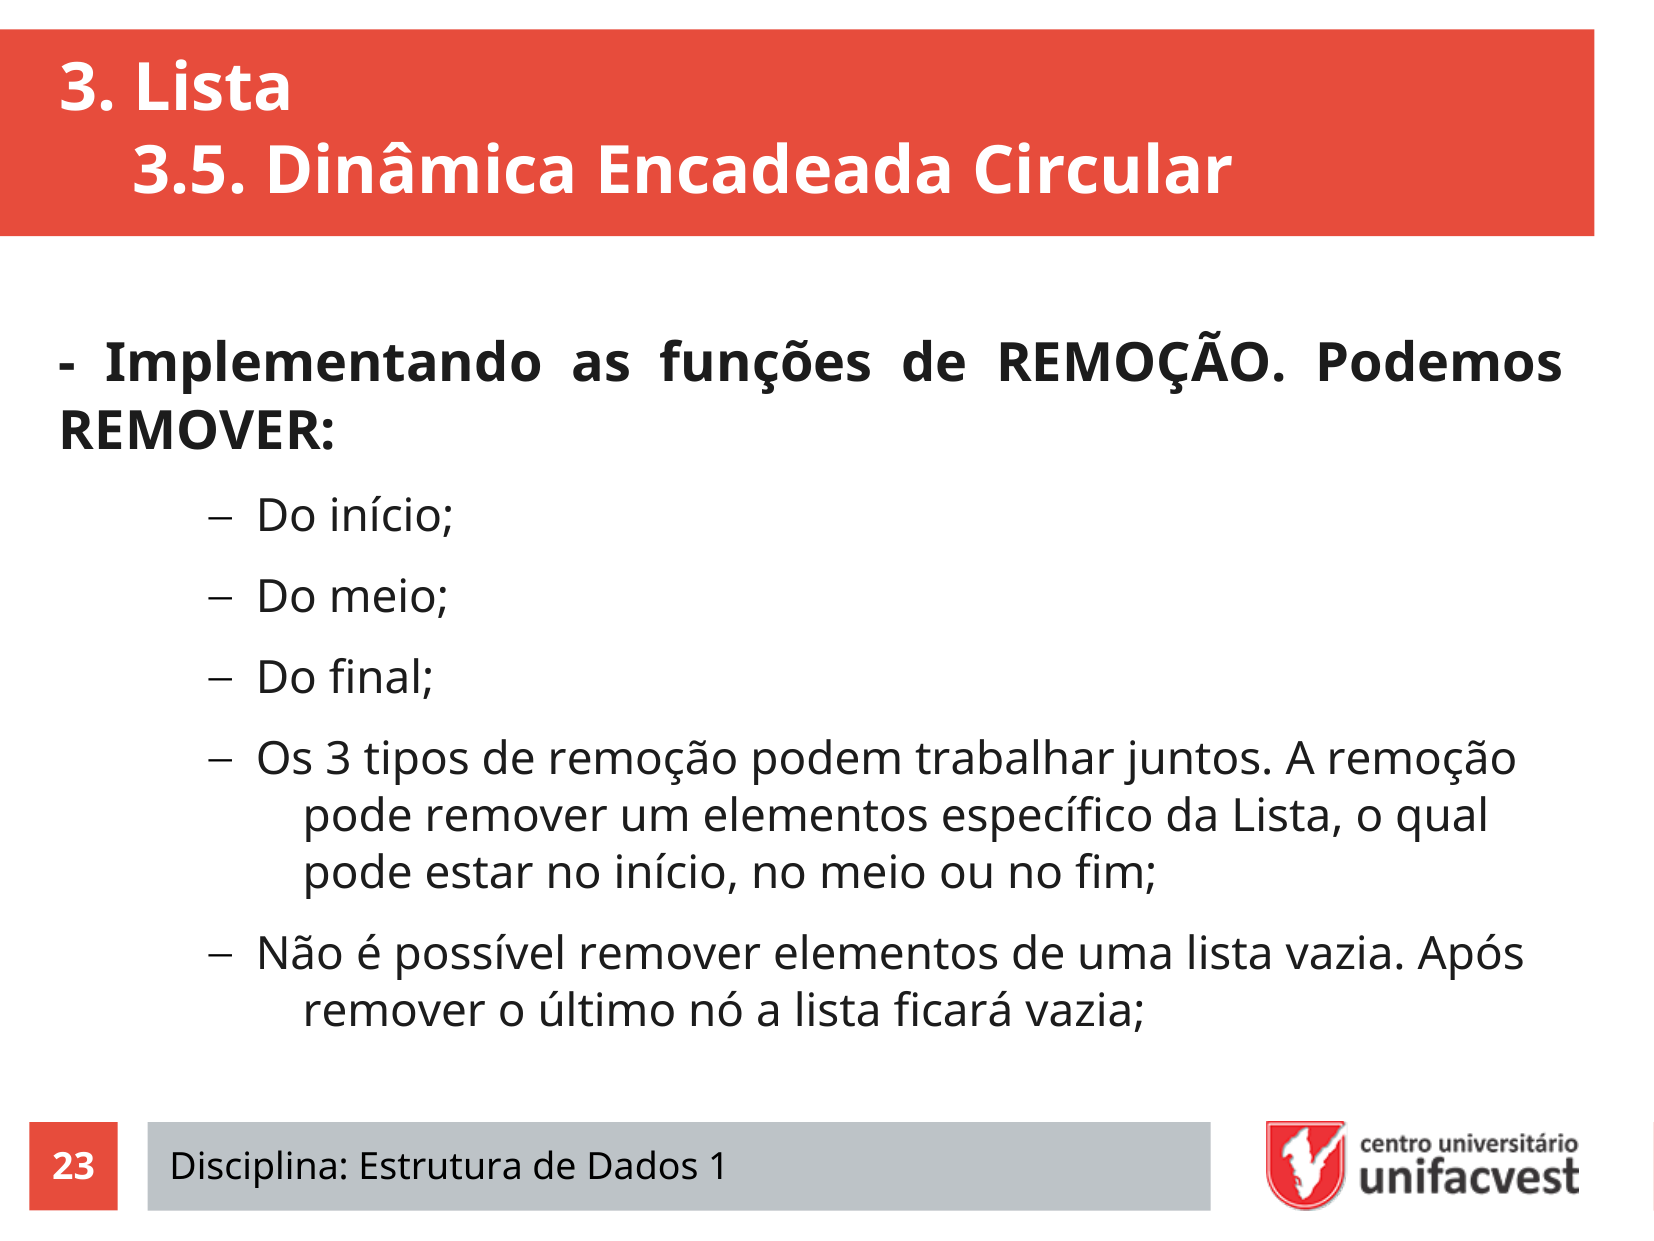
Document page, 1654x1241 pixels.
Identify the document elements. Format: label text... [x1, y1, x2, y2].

text_box [1238, 1120, 1654, 1212]
picture [1266, 1121, 1579, 1211]
title 3. Lista 3.5. Dinâmica Encadeada Circular [59, 59, 1595, 207]
list - Implementando as funções de REMOÇÃO. Podemos REMOVER: Do início; Do meio; Do final; Os 3 tipos de remoção podem trabalhar juntos. A remoção pode remover um elementos específico da Lista, o qual pode estar no início, no meio ou no fim; Não é possível remover elementos de uma lista vazia. Após remover o último nó a lista ficará vazia; [59, 324, 1566, 1093]
text_box Disciplina: Estrutura de Dados 1 [154, 1132, 1205, 1196]
